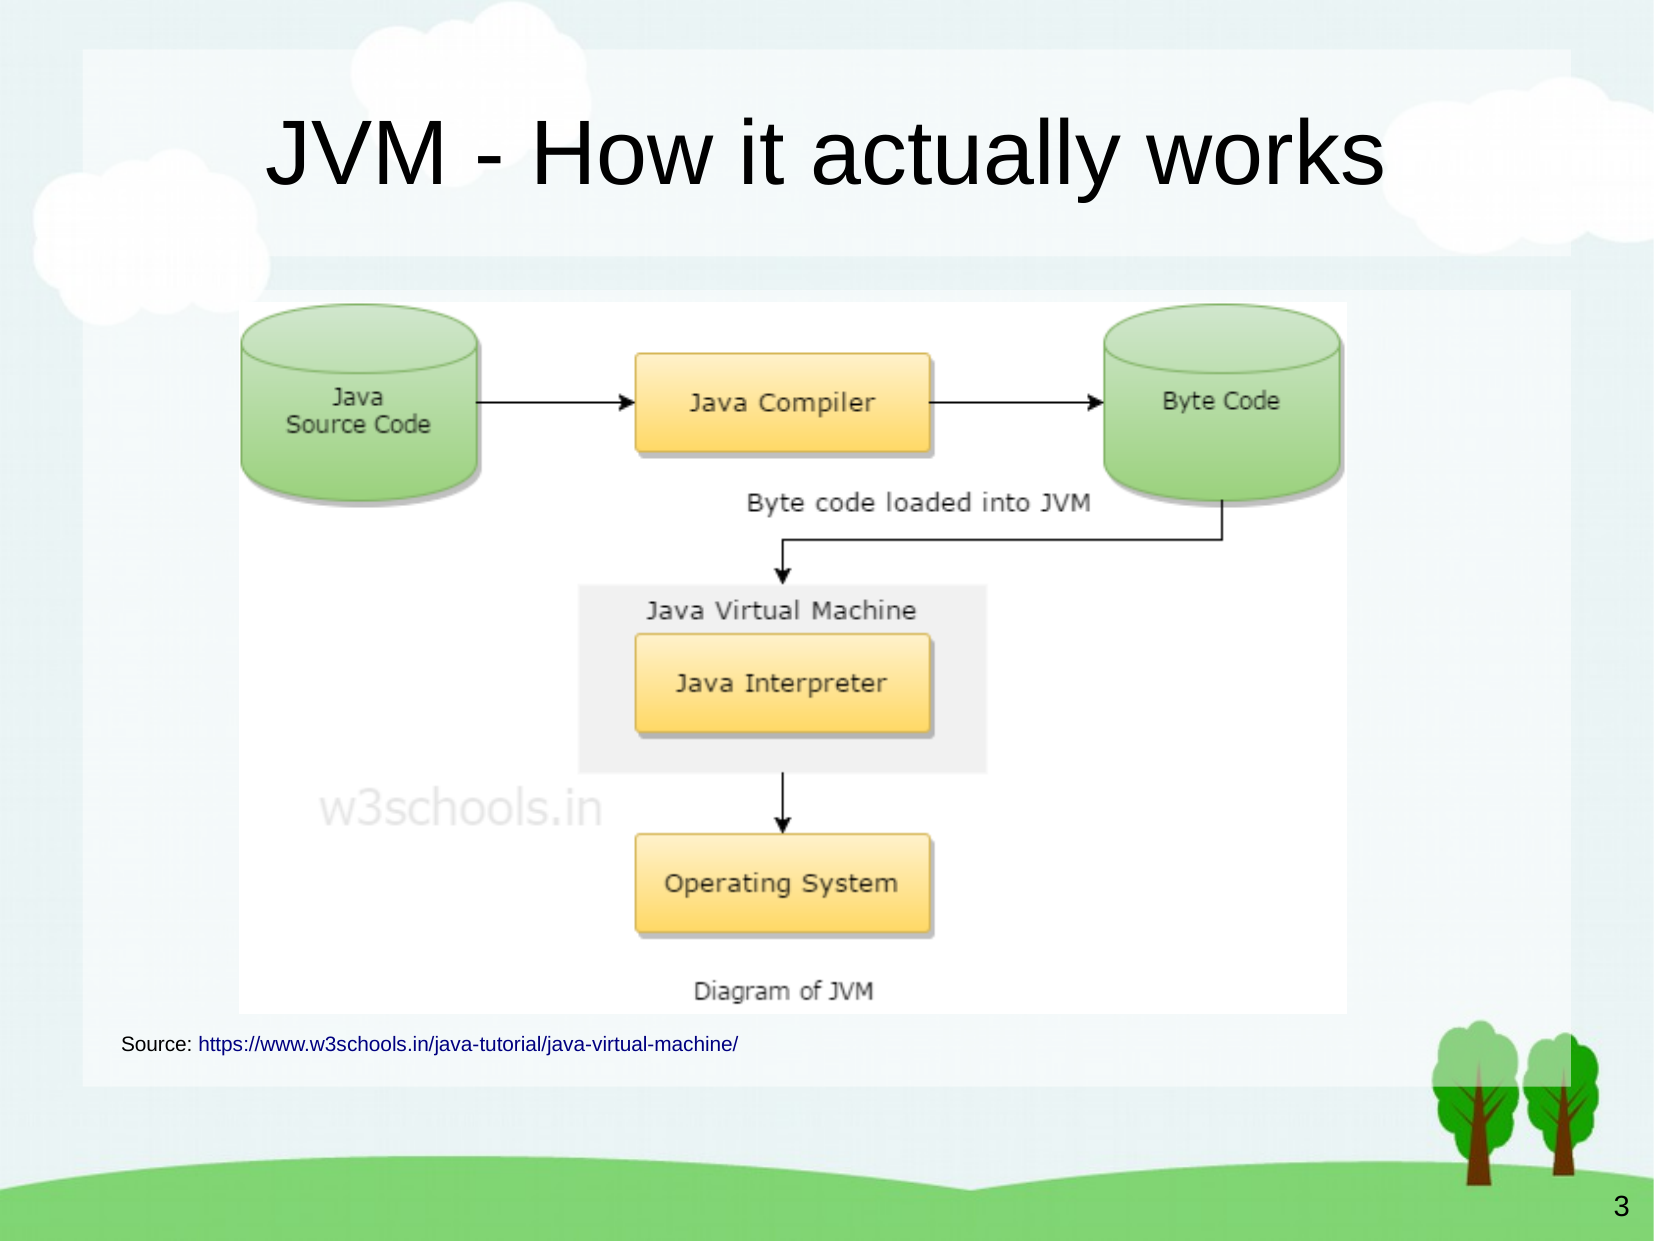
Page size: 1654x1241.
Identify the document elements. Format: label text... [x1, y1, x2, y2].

text_box Source: https://www.w3schools.in/java-tutorial/java-virtual-machine/ [106, 1024, 768, 1075]
picture [0, 0, 1654, 1241]
title JVM - How it actually works [82, 49, 1571, 257]
list [82, 290, 1571, 1087]
